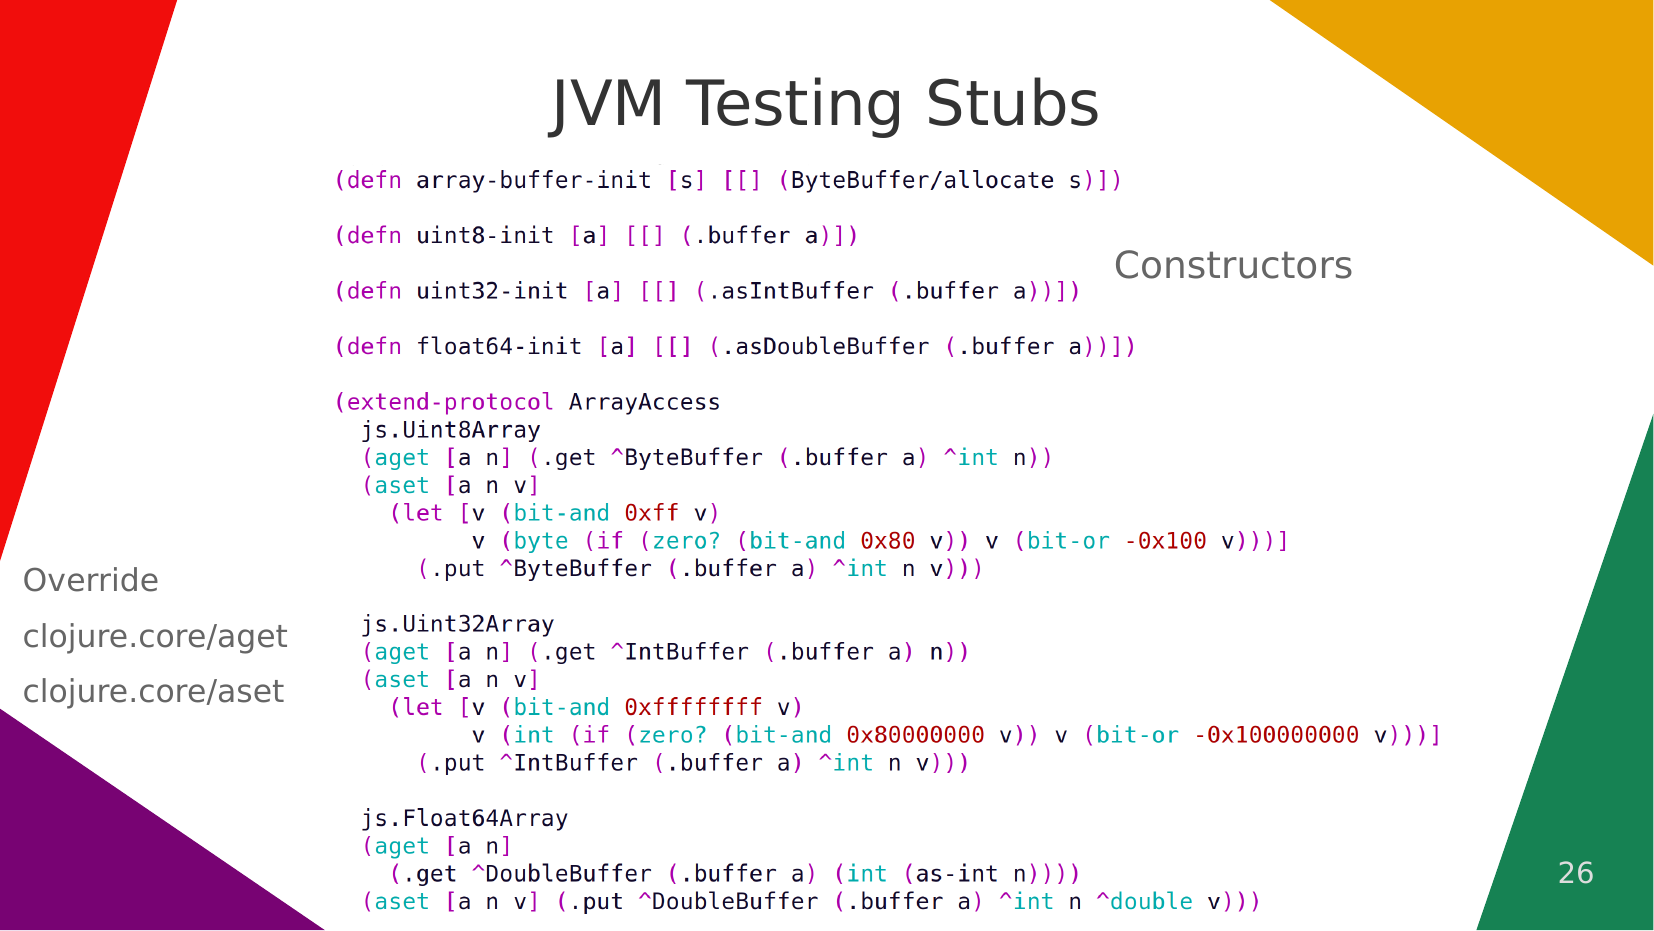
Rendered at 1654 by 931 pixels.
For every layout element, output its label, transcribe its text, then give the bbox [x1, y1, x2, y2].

title JVM Testing Stubs [118, 29, 1536, 178]
list Constructors [1113, 243, 1369, 301]
list Override clojure.core/aget clojure.core/aset [22, 562, 301, 713]
picture [332, 164, 1455, 928]
